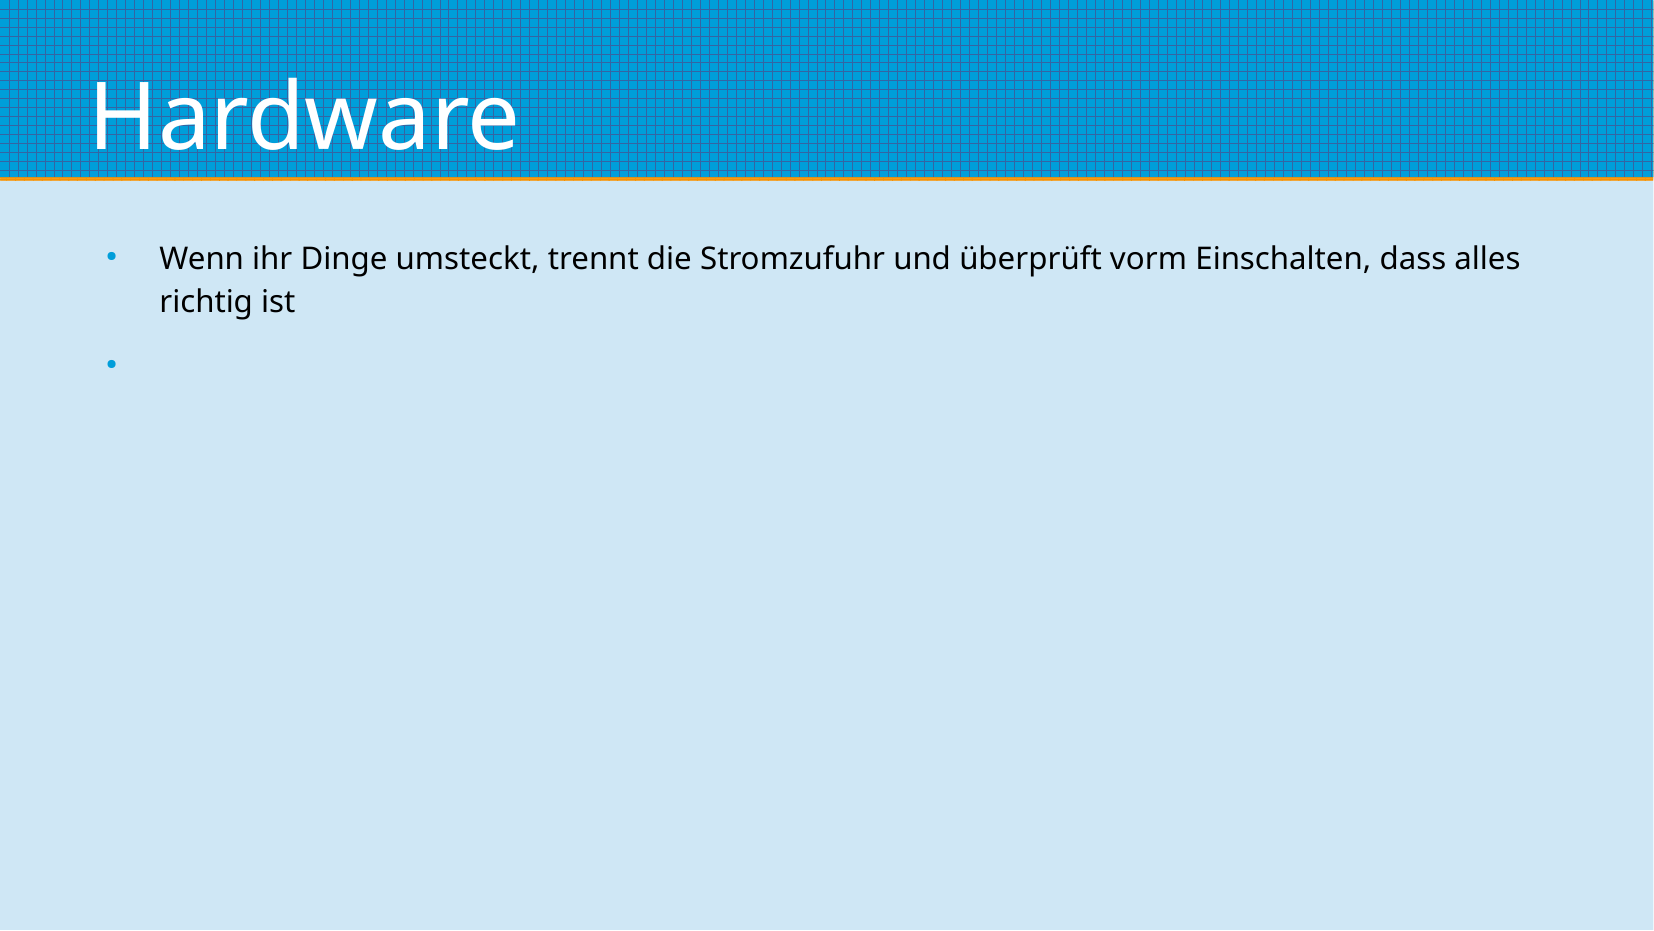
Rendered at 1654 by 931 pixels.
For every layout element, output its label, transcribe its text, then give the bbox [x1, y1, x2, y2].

title Hardware [88, 14, 1565, 178]
list Wenn ihr Dinge umsteckt, trennt die Stromzufuhr und überprüft vorm Einschalten, dass alles richtig ist [88, 236, 1565, 813]
